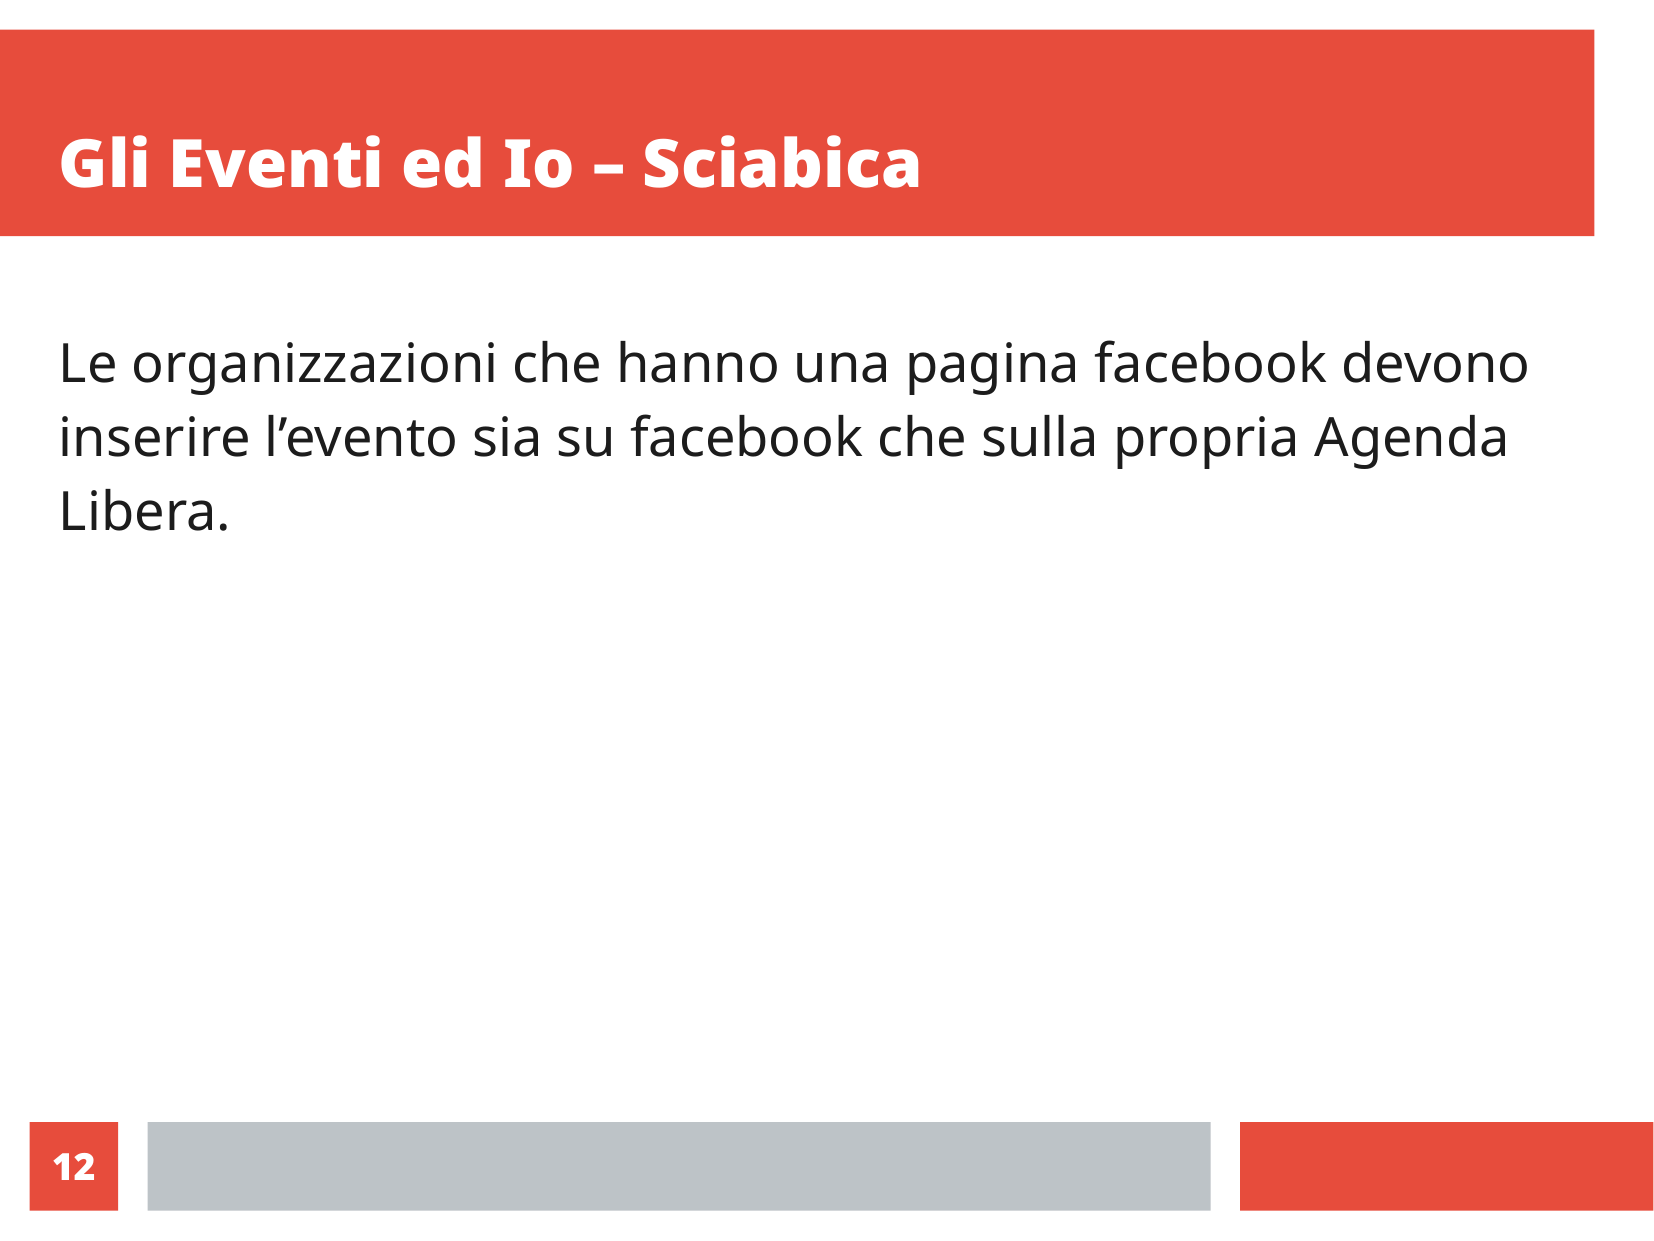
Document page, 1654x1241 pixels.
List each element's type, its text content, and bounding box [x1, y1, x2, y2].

list Le organizzazioni che hanno una pagina facebook devono inserire l’evento sia su facebook che sulla propria Agenda Libera. [59, 324, 1565, 1093]
title Gli Eventi ed Io – Sciabica [59, 59, 1595, 207]
